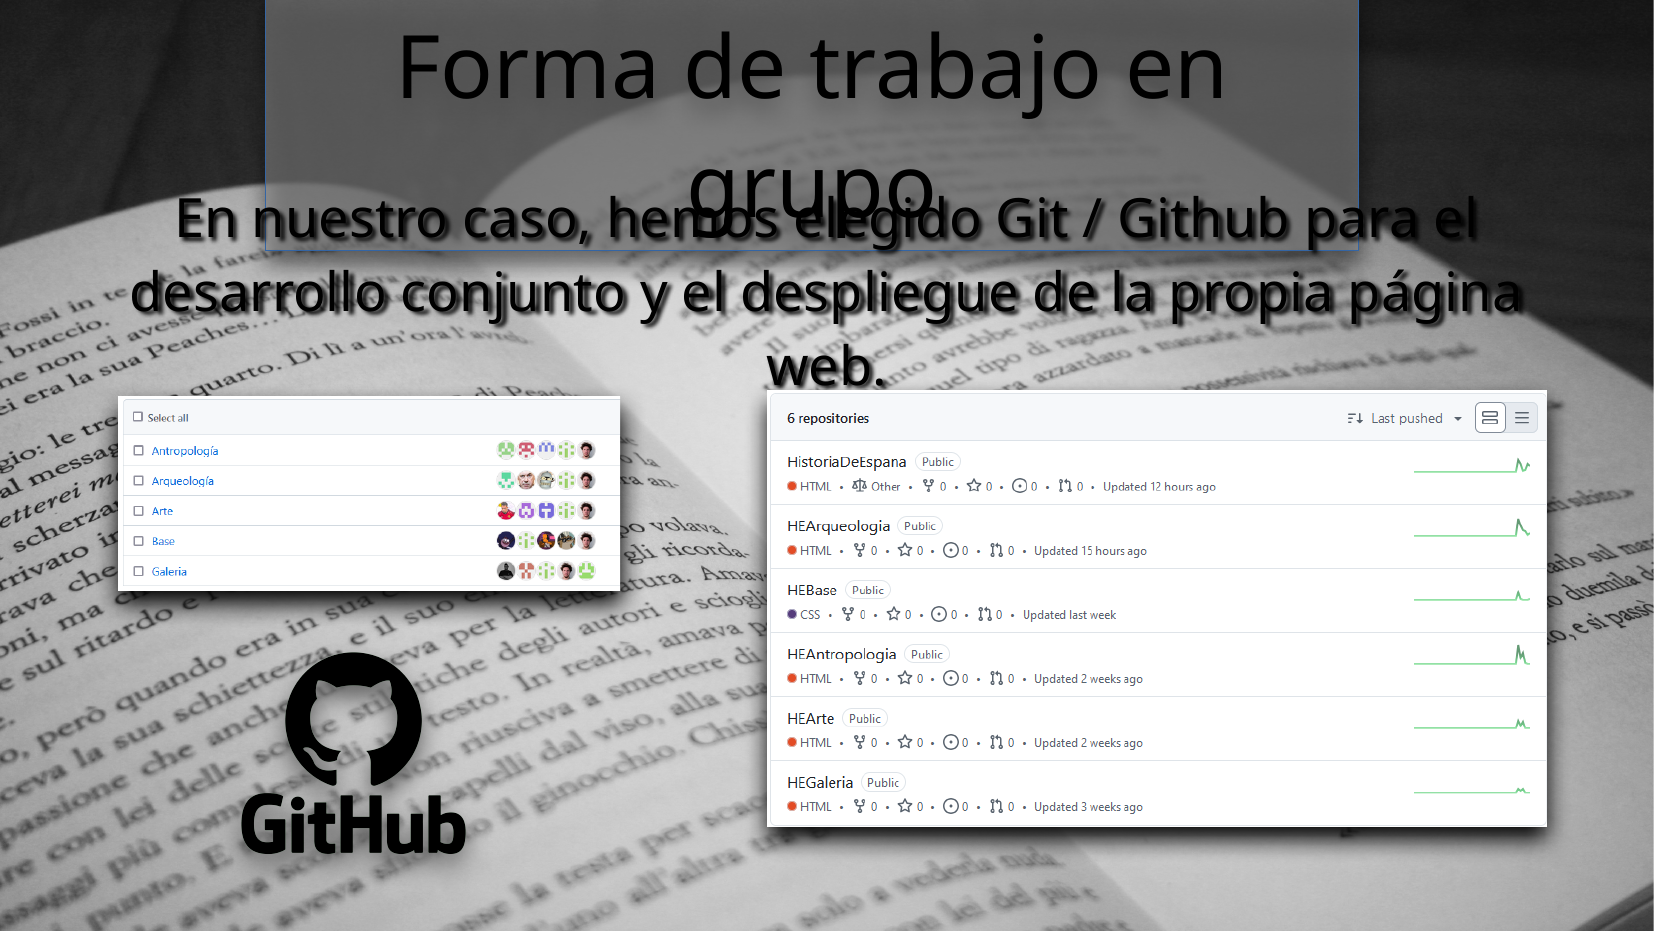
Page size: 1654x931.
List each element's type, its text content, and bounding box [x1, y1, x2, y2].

text_box En nuestro caso, hemos elegido Git / Github para el desarrollo conjunto y el despliegue de la propia página web. [59, 206, 1595, 374]
picture [849, 374, 864, 382]
text_box Forma de trabajo en grupo [265, 59, 1359, 189]
picture [0, 0, 1654, 931]
